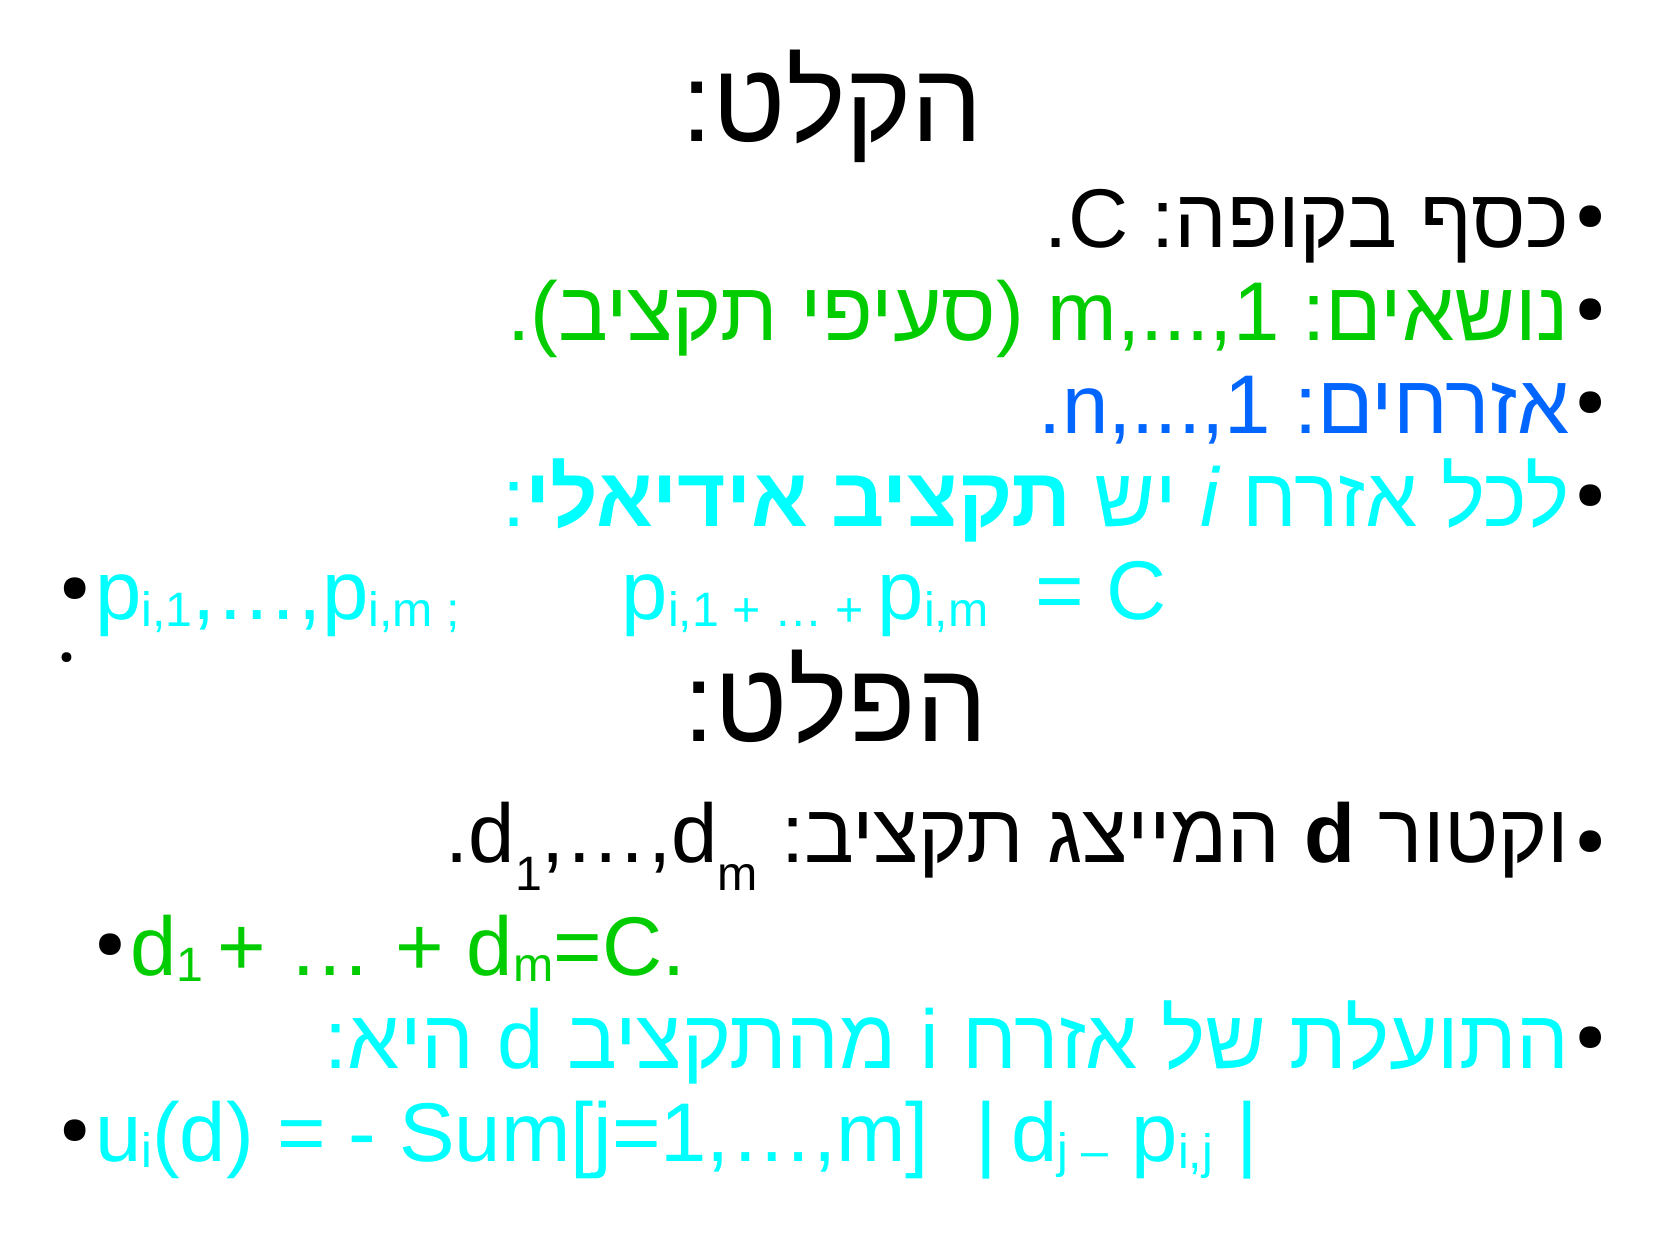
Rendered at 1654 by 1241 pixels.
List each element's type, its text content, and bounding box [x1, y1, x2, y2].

title הקלט: [45, 0, 1621, 165]
text_box וקטור d המייצג תקציב: d1,…,dm. d1 + … + dm=C. התועלת של אזרח i מהתקציב d היא: ui(d) = - Sum[j=1,…,m] | dj – pi,j | [45, 780, 1621, 1187]
title הפלט: [47, 585, 1623, 826]
text_box כסף בקופה: C. נושאים: 1,...,m (סעיפי תקציב). אזרחים: 1,...,n. לכל אזרח i יש תקציב אידיאלי: pi,1,…,pi,m ; pi,1 + … + pi,m = C [45, 165, 1621, 687]
